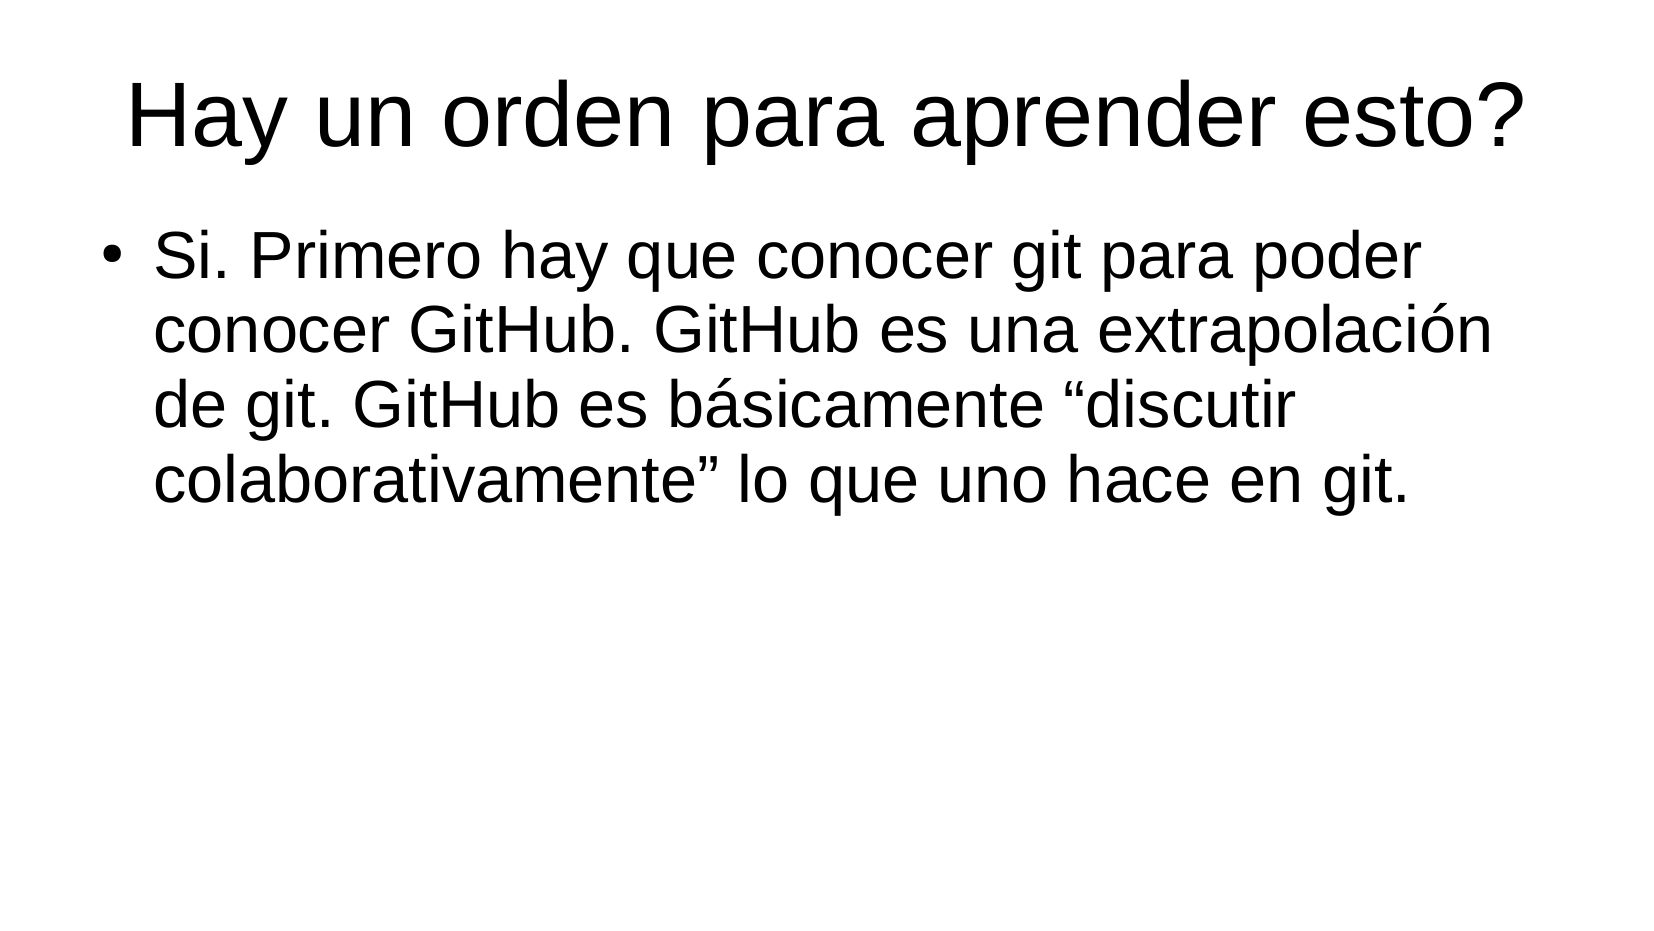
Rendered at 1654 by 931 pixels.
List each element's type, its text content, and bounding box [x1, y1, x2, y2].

list Si. Primero hay que conocer git para poder conocer GitHub. GitHub es una extrapolación de git. GitHub es básicamente “discutir colaborativamente” lo que uno hace en git. [82, 217, 1571, 758]
title Hay un orden para aprender esto? [82, 37, 1571, 193]
